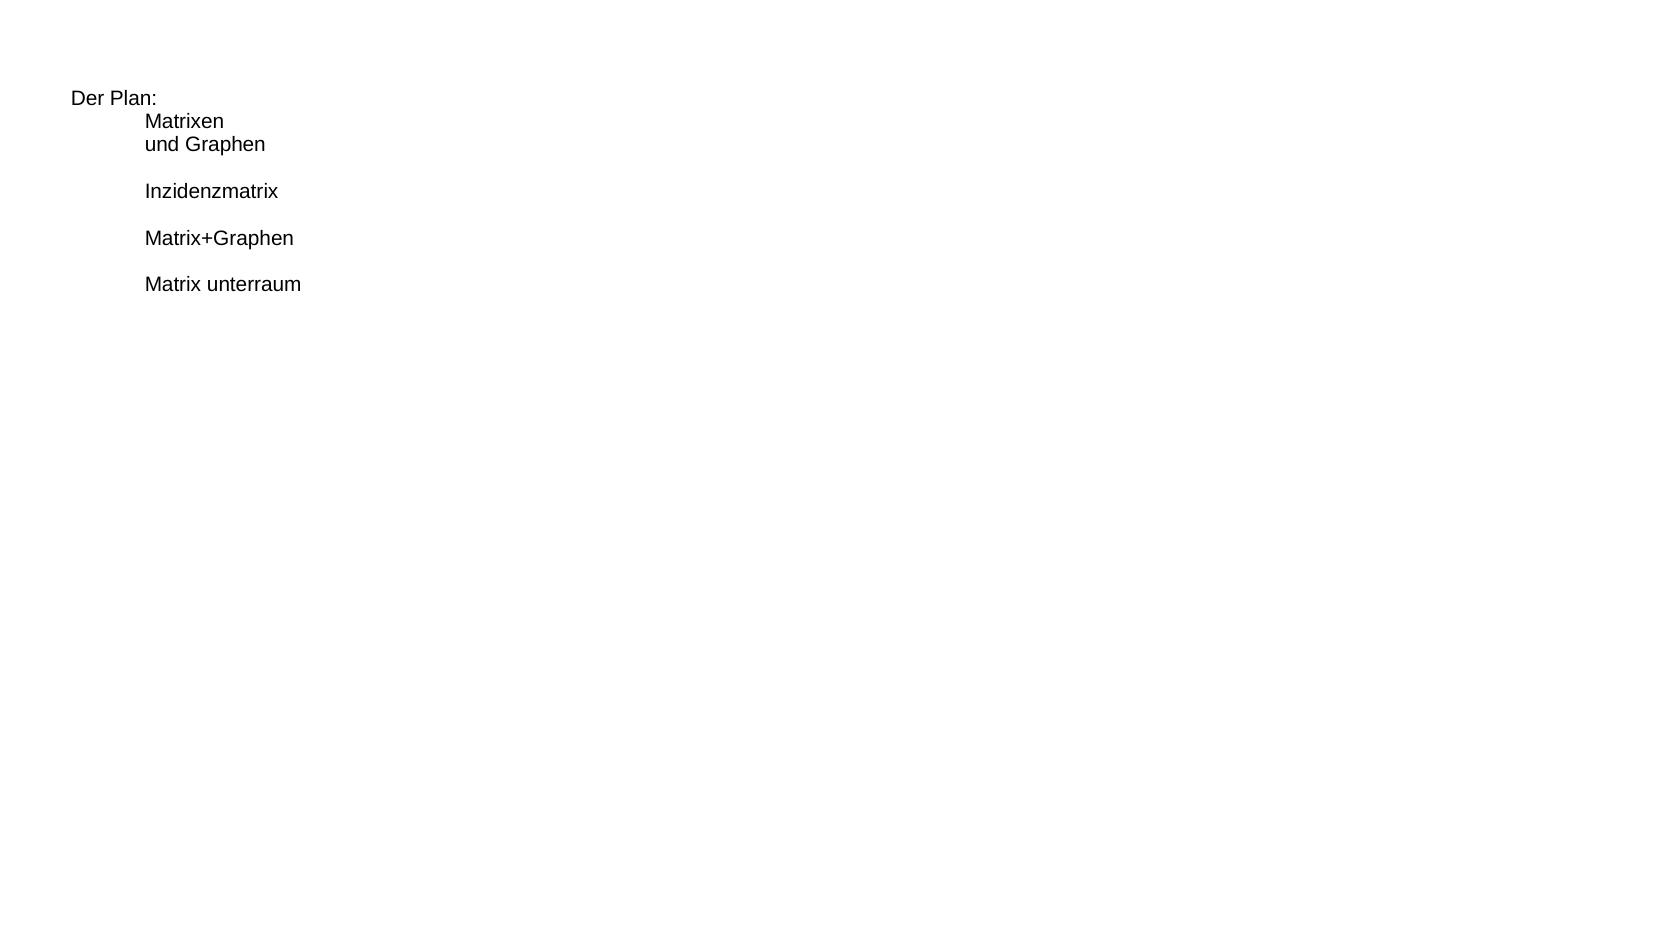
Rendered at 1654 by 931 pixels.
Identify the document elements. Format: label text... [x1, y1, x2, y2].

subtitle Der Plan: Matrixen und Graphen Inzidenzmatrix Matrix+Graphen Matrix unterraum [70, 86, 1560, 626]
